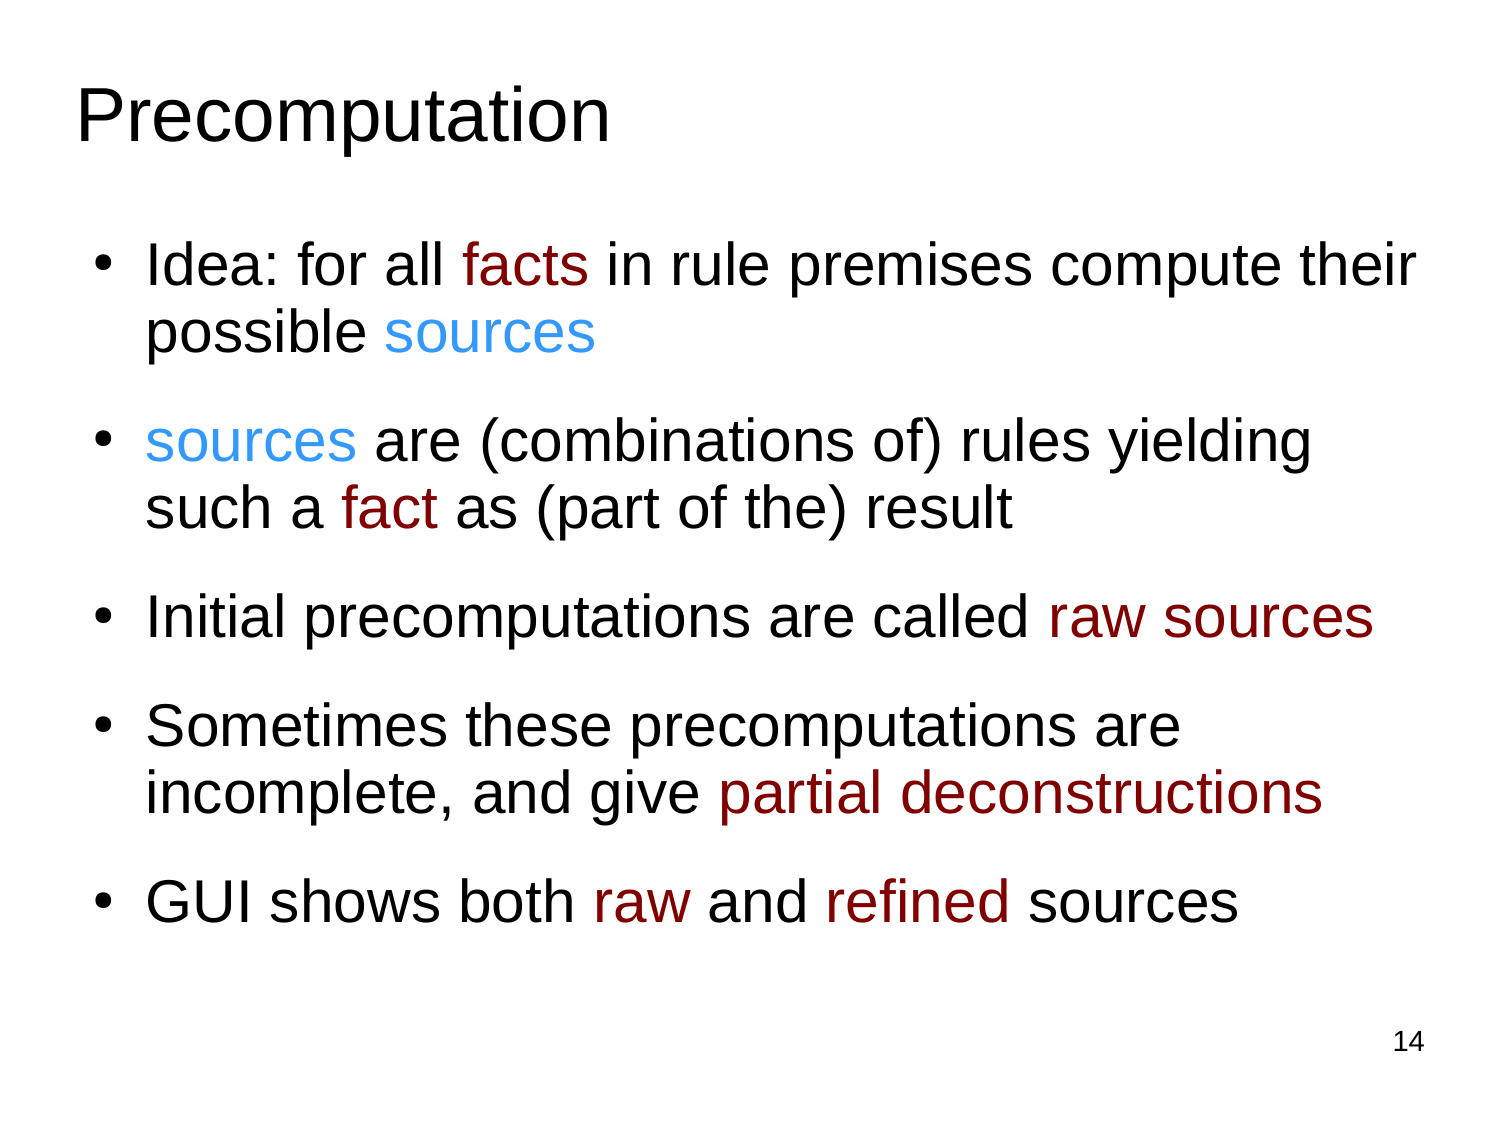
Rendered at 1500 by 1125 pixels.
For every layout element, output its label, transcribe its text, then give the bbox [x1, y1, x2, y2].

list Idea: for all facts in rule premises compute their possible sources sources are (combinations of) rules yielding such a fact as (part of the) result Initial precomputations are called raw sources Sometimes these precomputations are incomplete, and give partial deconstructions GUI shows both raw and refined sources [75, 230, 1425, 1014]
title Precomputation [75, 44, 1425, 185]
